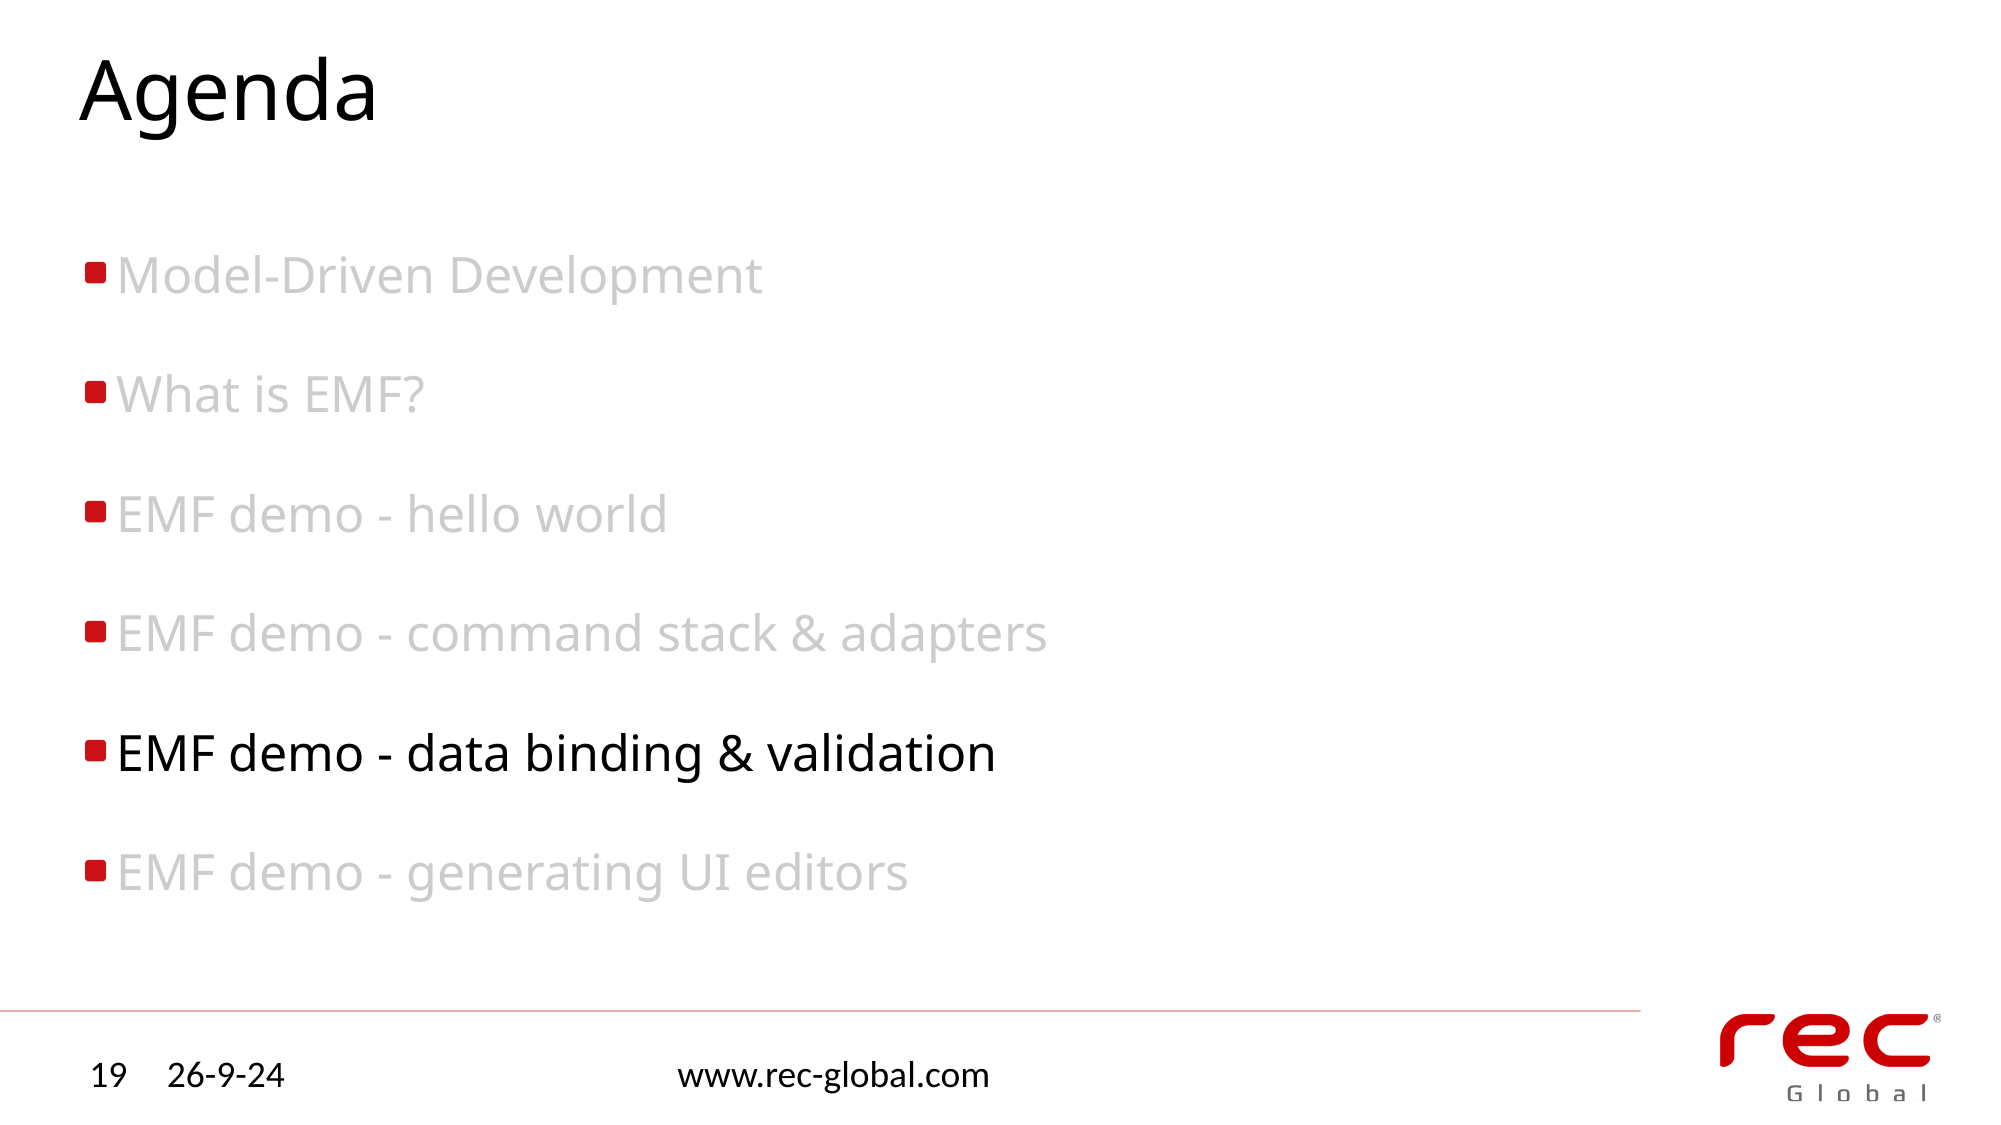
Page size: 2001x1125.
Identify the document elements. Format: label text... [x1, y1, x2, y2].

list Model-Driven Development What is EMF? EMF demo - hello world EMF demo - command stack & adapters EMF demo - data binding & validation EMF demo - generating UI editors [64, 205, 1934, 1011]
slide_number <numer> [64, 1042, 152, 1103]
footer www.rec-global.com [662, 1042, 1338, 1103]
title Agenda [64, 0, 1934, 188]
picture [1720, 1014, 1941, 1102]
slide_number 15-11-25 [152, 1042, 327, 1103]
